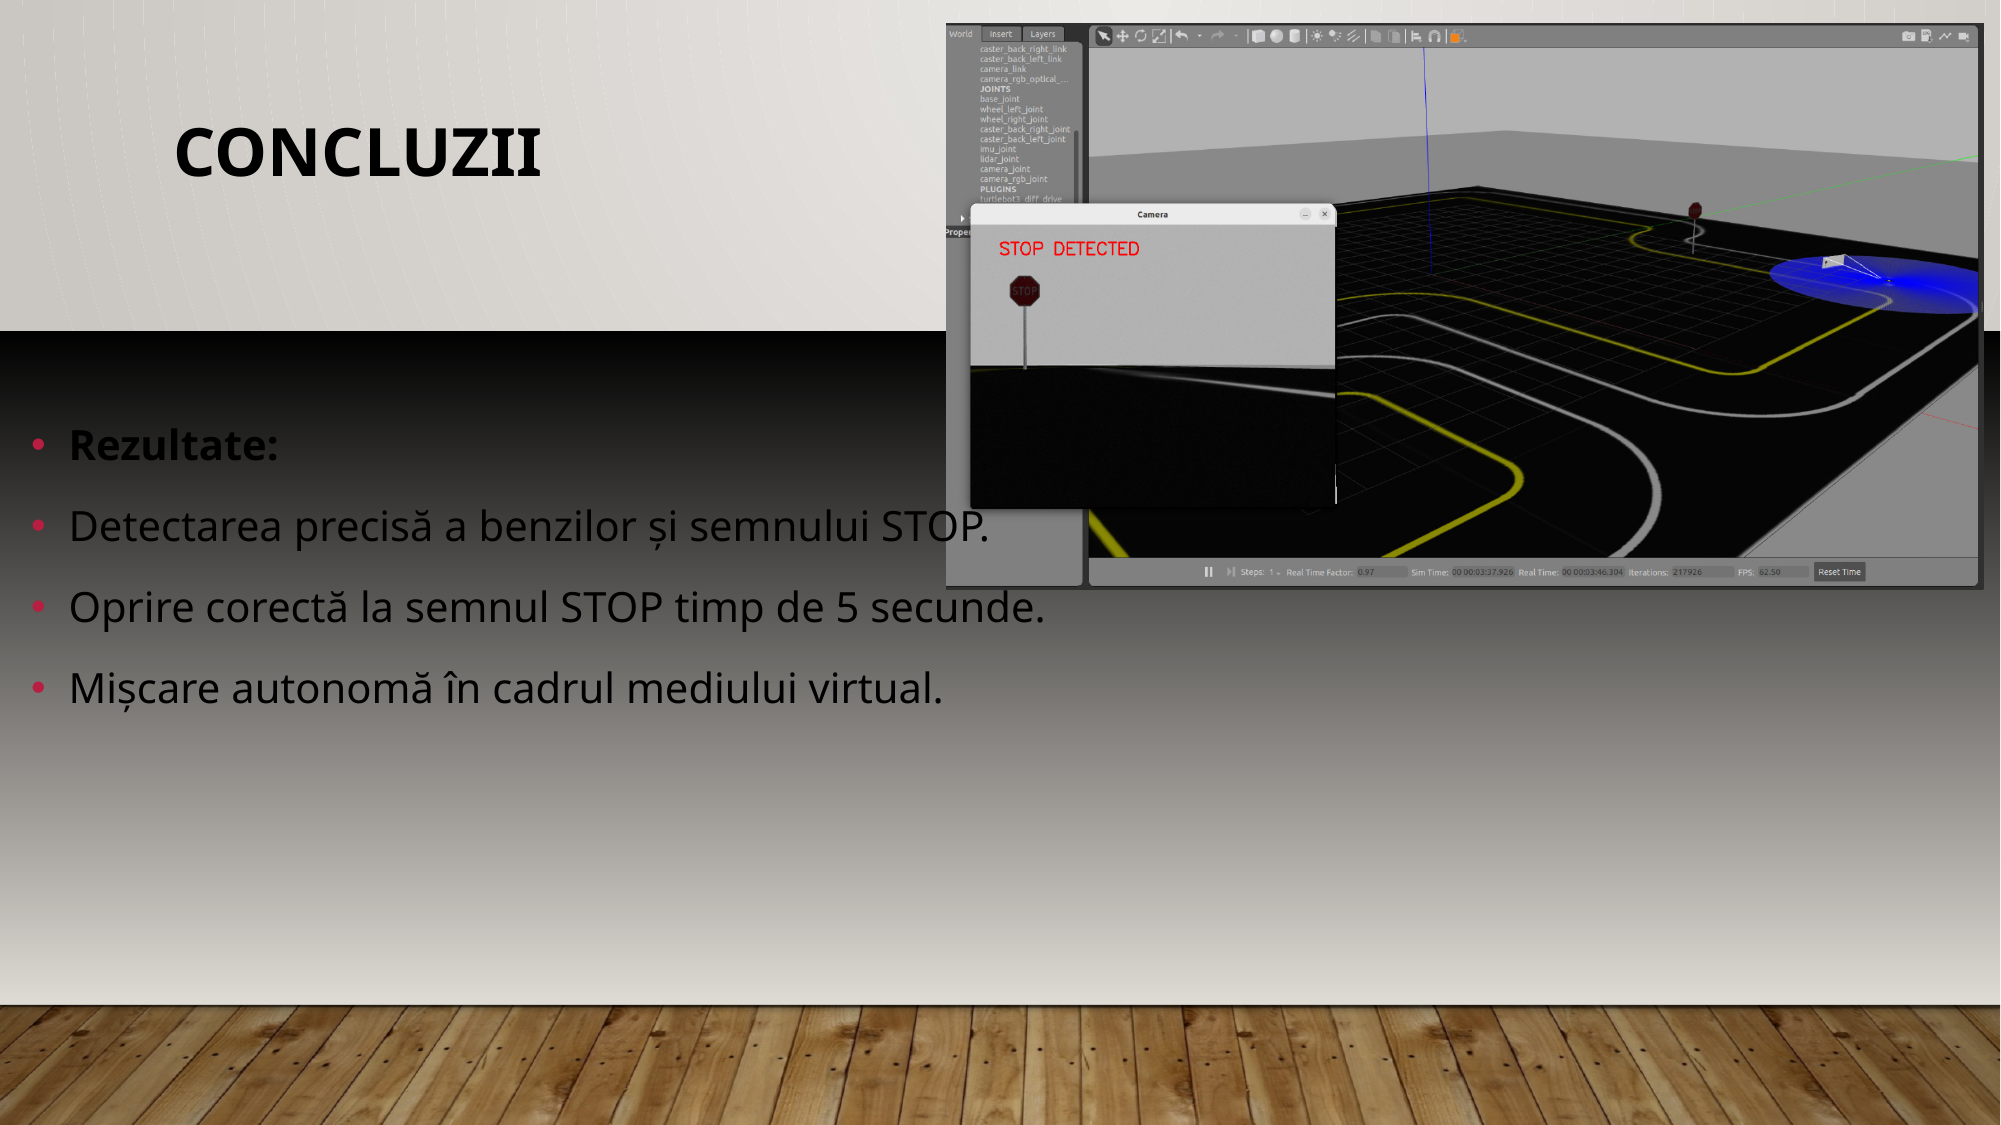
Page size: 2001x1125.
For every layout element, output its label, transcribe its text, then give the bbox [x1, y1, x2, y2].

picture [946, 23, 1984, 330]
list Rezultate: Detectarea precisă a benzilor și semnului STOP. Oprire corectă la semnul STOP timp de 5 secunde. Mișcare autonomă în cadrul mediului virtual. [16, 330, 2000, 897]
title Concluzii [158, 111, 764, 284]
